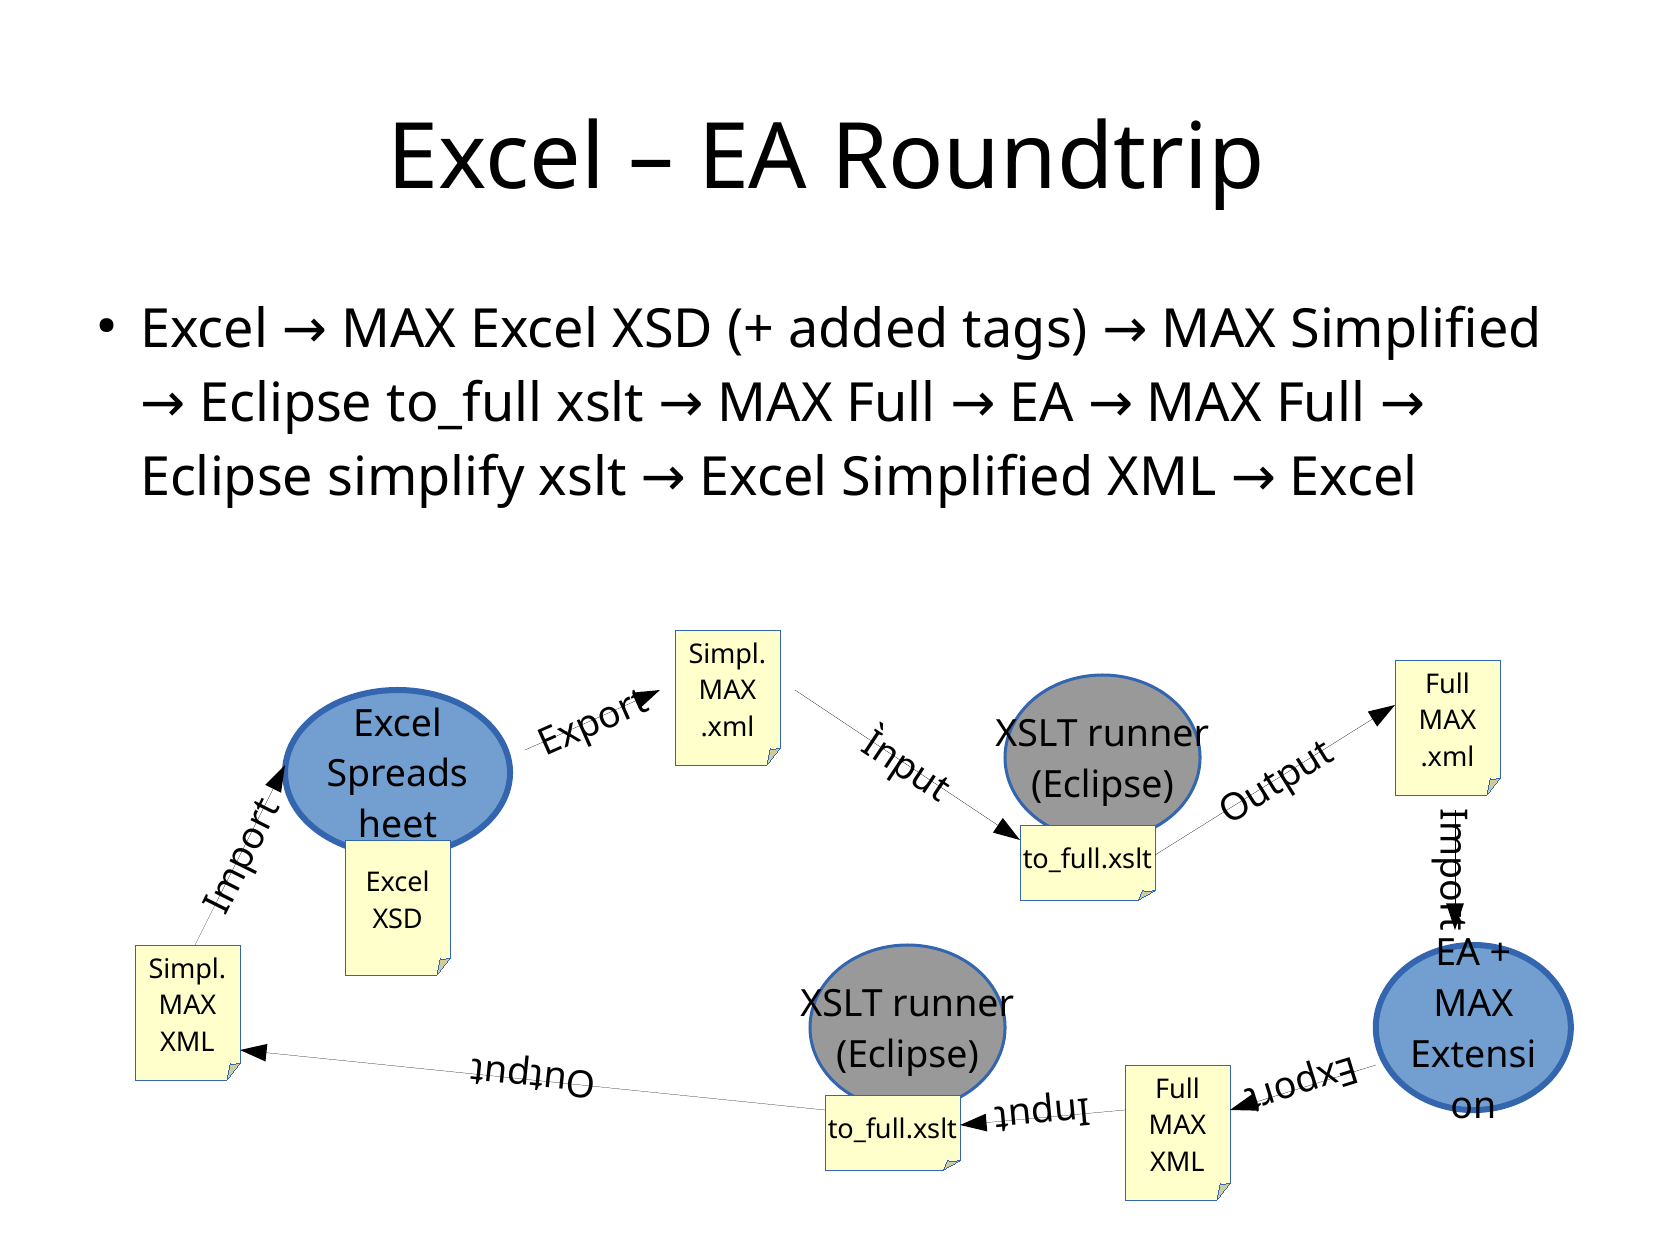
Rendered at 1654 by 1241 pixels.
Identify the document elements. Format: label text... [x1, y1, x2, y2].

text_box to_full.xslt [1020, 825, 1156, 901]
title Excel – EA Roundtrip [82, 49, 1571, 257]
text_box Excel XSD [345, 840, 451, 976]
text_box EA + MAX Extension [1375, 945, 1571, 1111]
text_box XSLT runner (Eclipse) [810, 945, 1006, 1097]
text_box Full MAX .xml [1395, 660, 1501, 796]
list Excel → MAX Excel XSD (+ added tags) → MAX Simplified → Eclipse to_full xslt → MAX Full → EA → MAX Full → Eclipse simplify xslt → Excel Simplified XML → Excel [82, 290, 1571, 571]
text_box to_full.xslt [825, 1095, 961, 1171]
text_box Full MAX XML [1125, 1065, 1231, 1201]
text_box XSLT runner (Eclipse) [1005, 675, 1201, 827]
text_box Excel Spreadsheet [285, 690, 511, 846]
text_box Simpl. MAX XML [135, 945, 241, 1081]
text_box Simpl. MAX .xml [675, 630, 781, 766]
